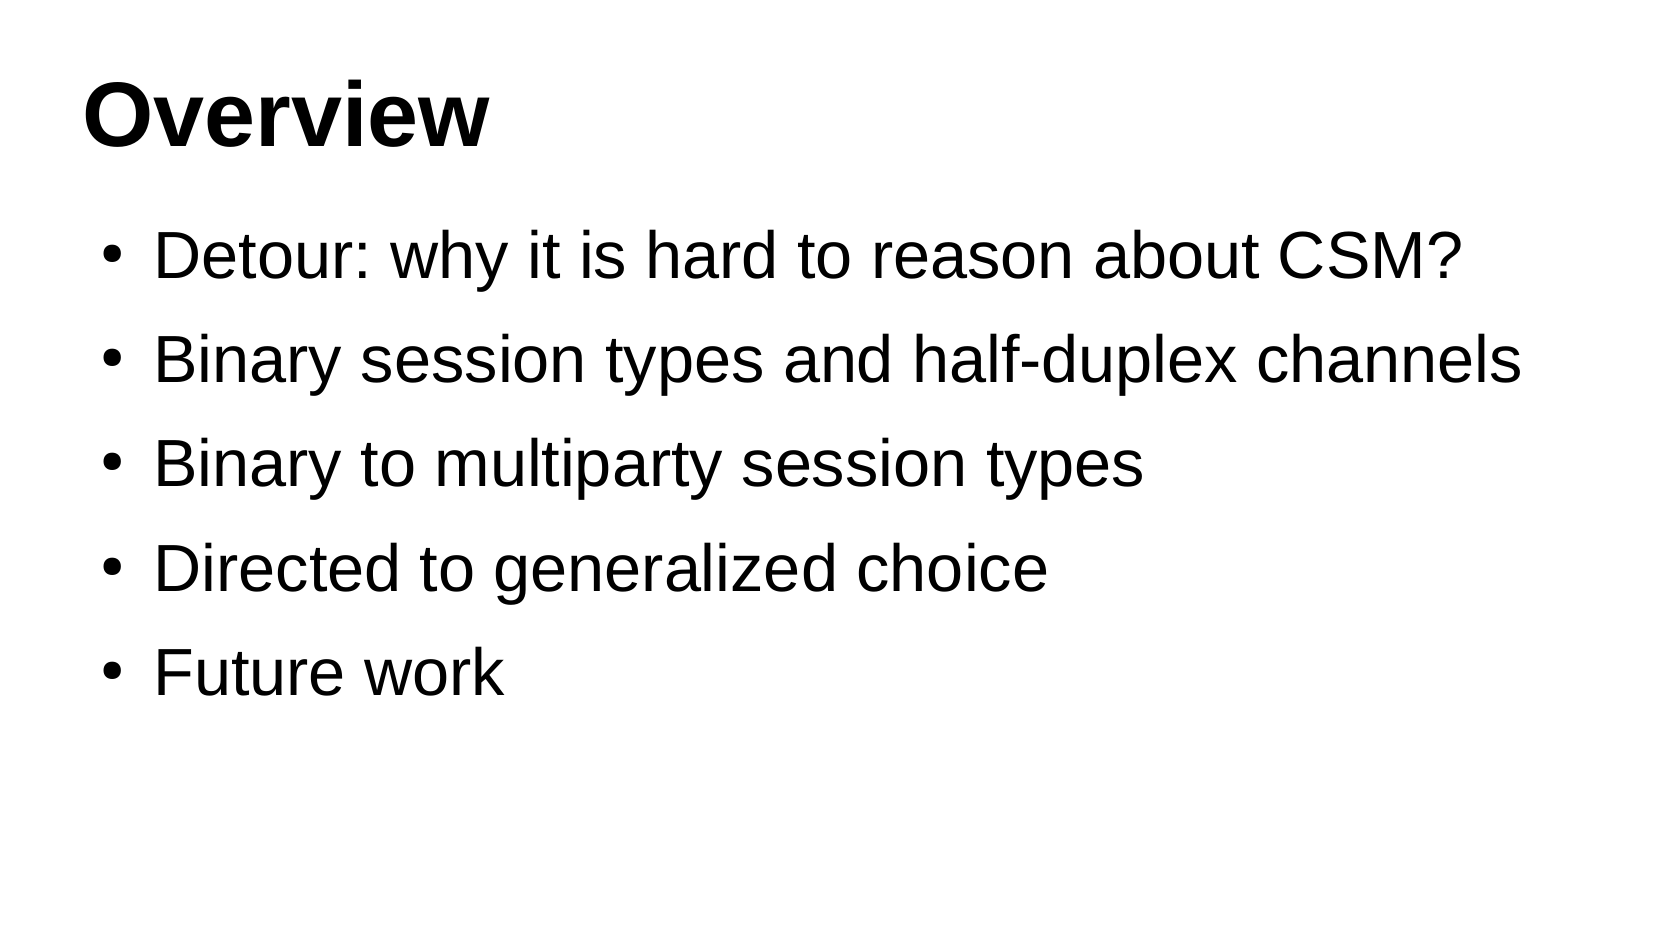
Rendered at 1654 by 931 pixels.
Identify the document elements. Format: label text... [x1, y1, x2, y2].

title Overview [82, 37, 1571, 193]
list Detour: why it is hard to reason about CSM? Binary session types and half-duplex channels Binary to multiparty session types Directed to generalized choice Future work [82, 217, 1571, 758]
